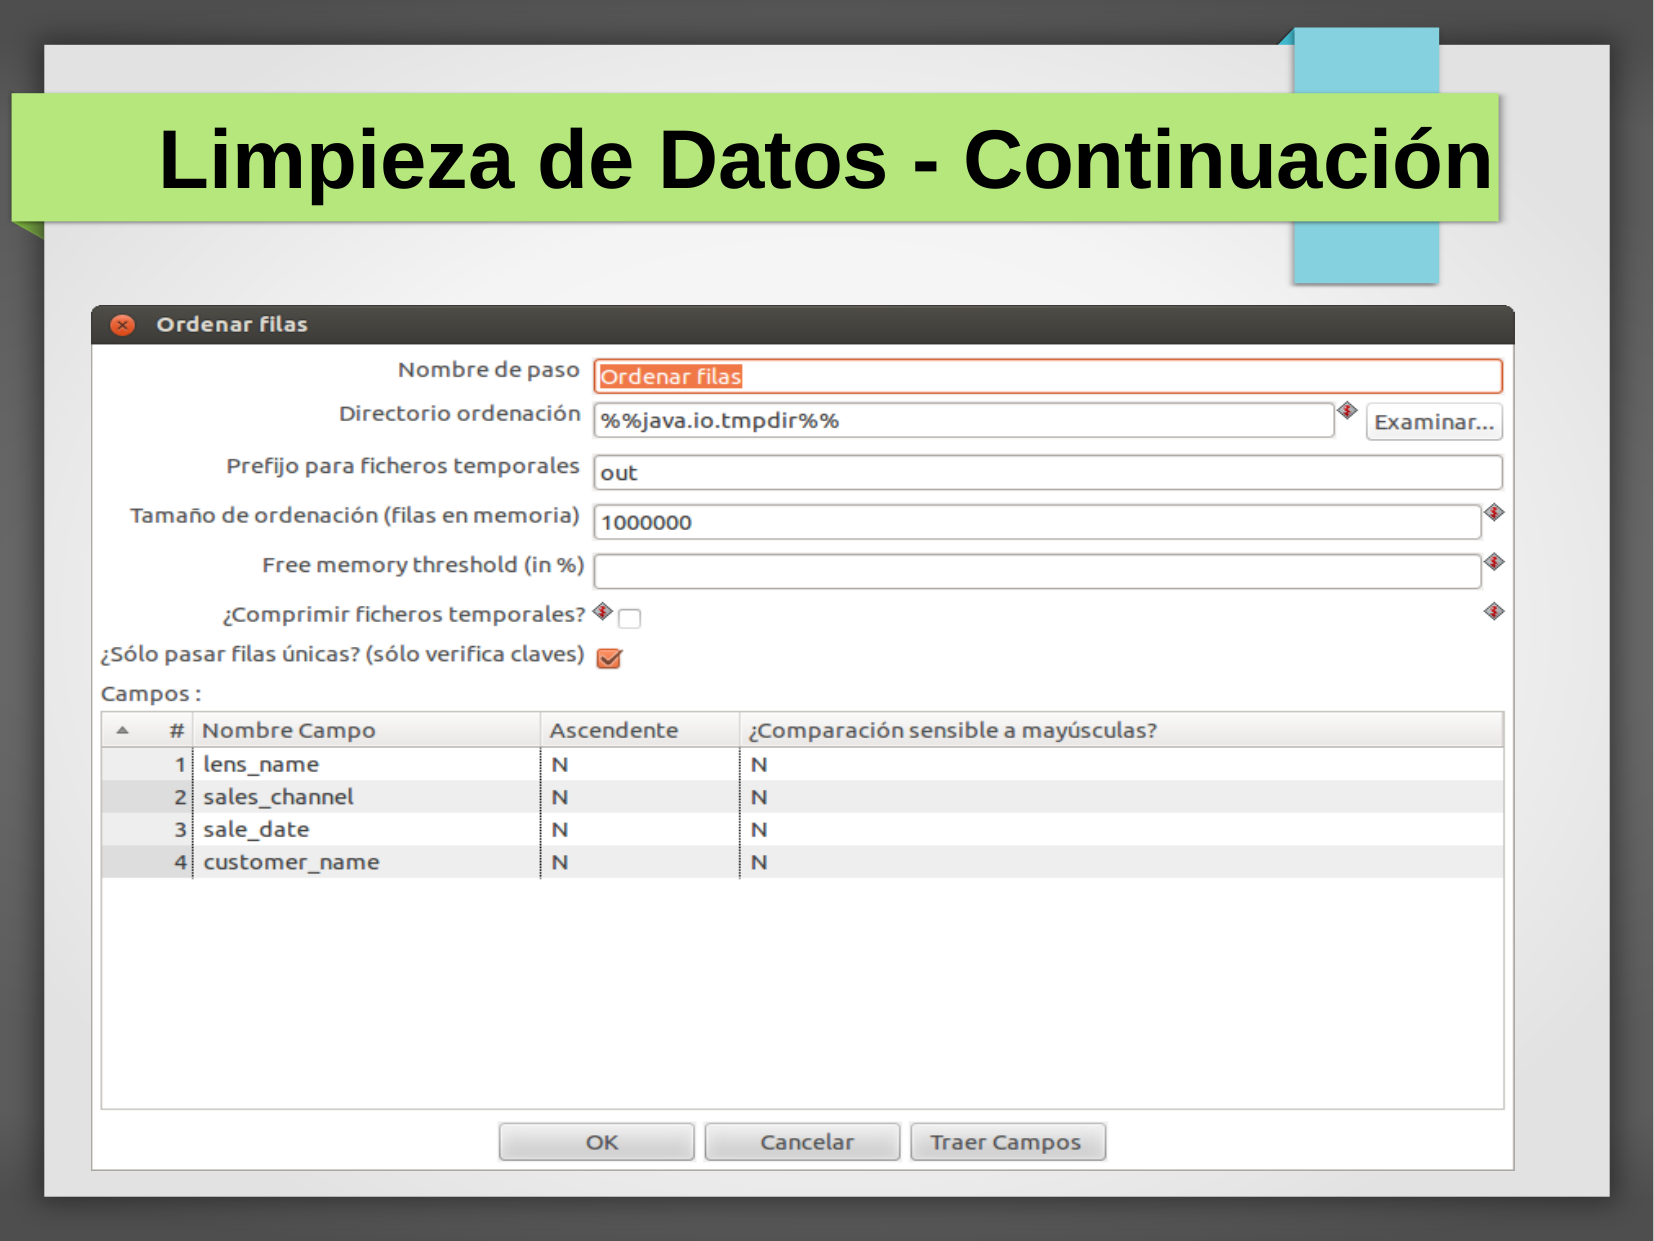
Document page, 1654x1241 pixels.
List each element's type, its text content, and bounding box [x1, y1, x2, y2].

title Limpieza de Datos - Continuación [70, 106, 1583, 213]
picture [0, 0, 1654, 1241]
